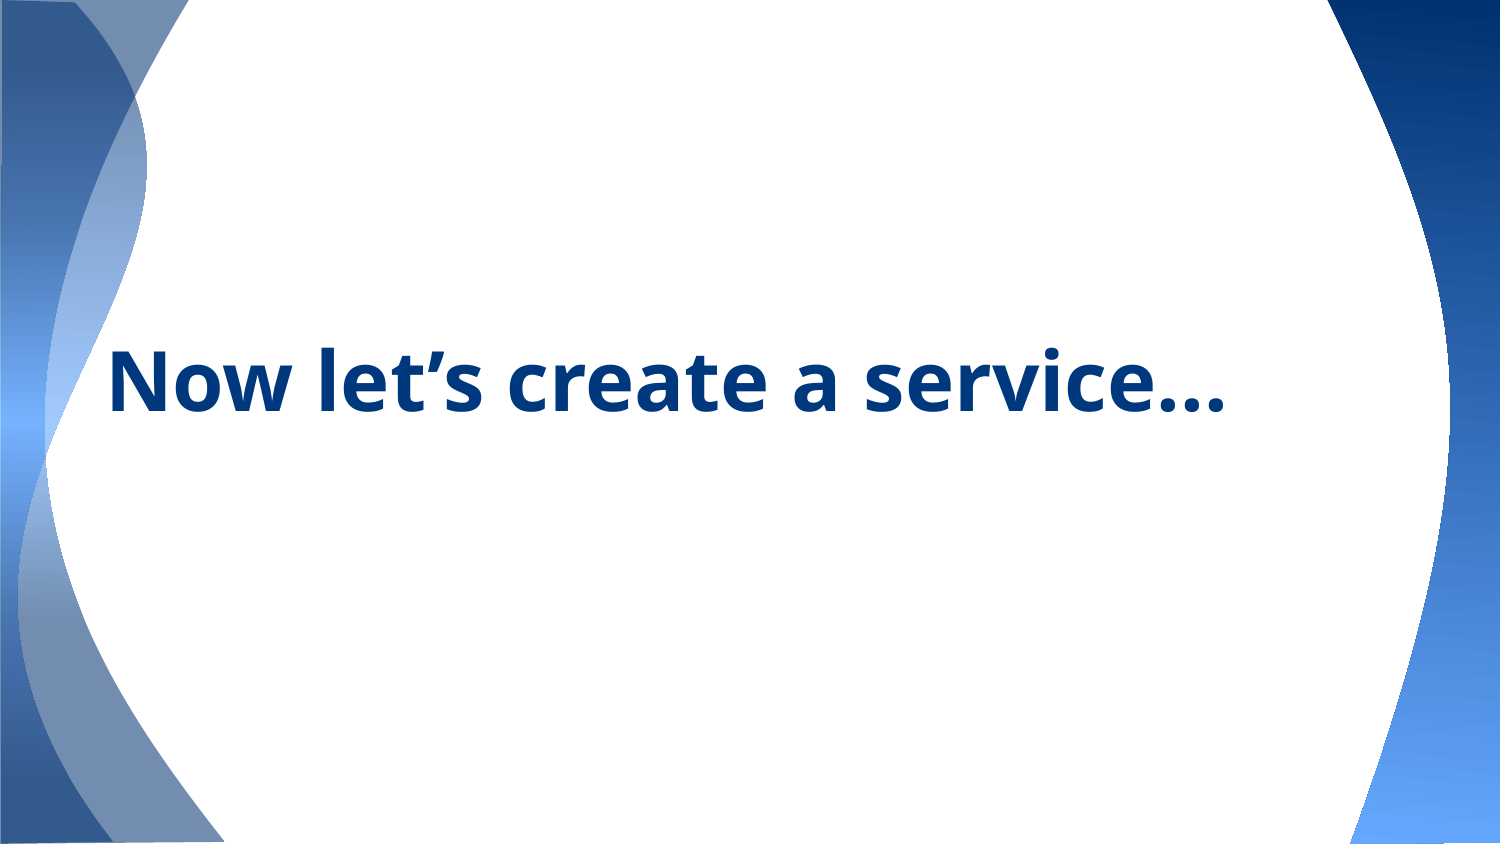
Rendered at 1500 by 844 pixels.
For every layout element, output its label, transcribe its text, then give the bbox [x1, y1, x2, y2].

title Now let’s create a service... [90, 330, 1456, 444]
